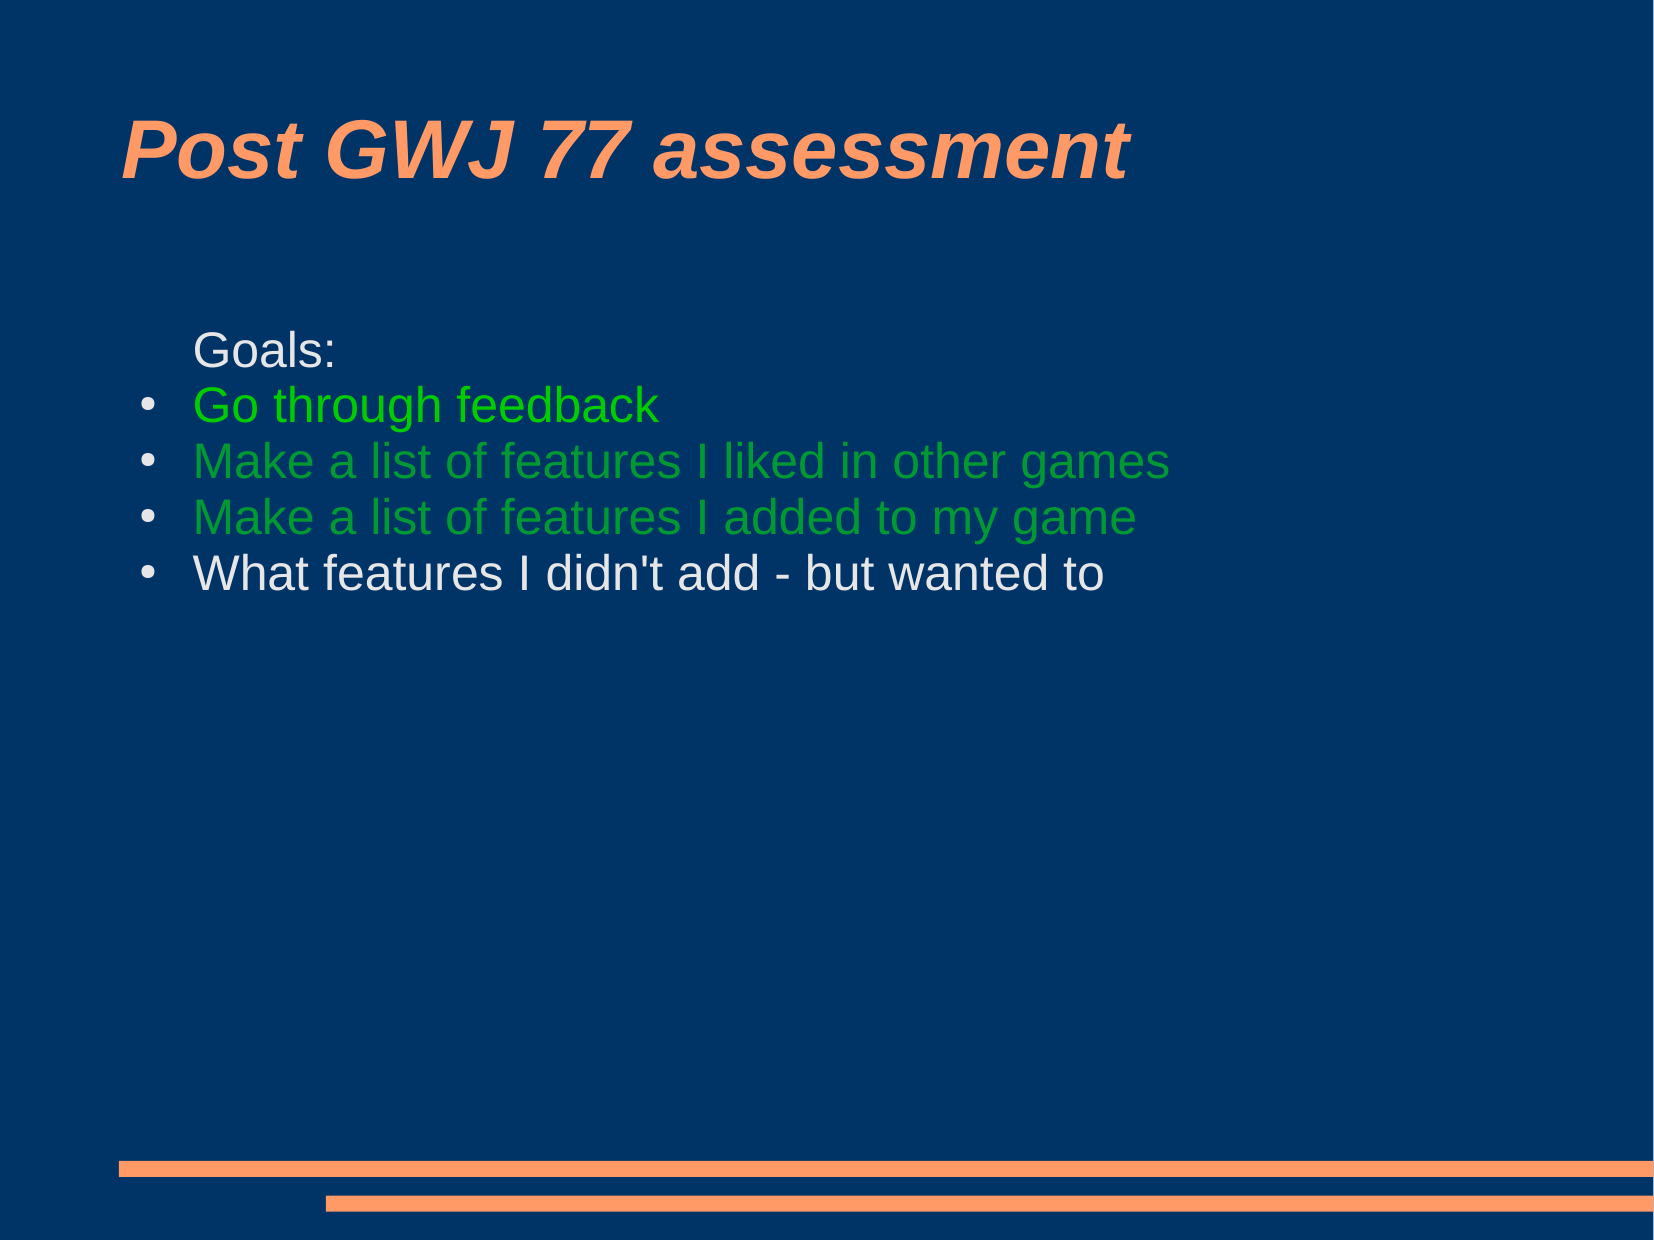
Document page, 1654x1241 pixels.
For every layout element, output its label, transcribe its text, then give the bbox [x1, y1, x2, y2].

list Goals: Go through feedback Make a list of features I liked in other games Make a list of features I added to my game What features I didn't add - but wanted to [121, 322, 1561, 1132]
title Post GWJ 77 assessment [121, 46, 1534, 254]
